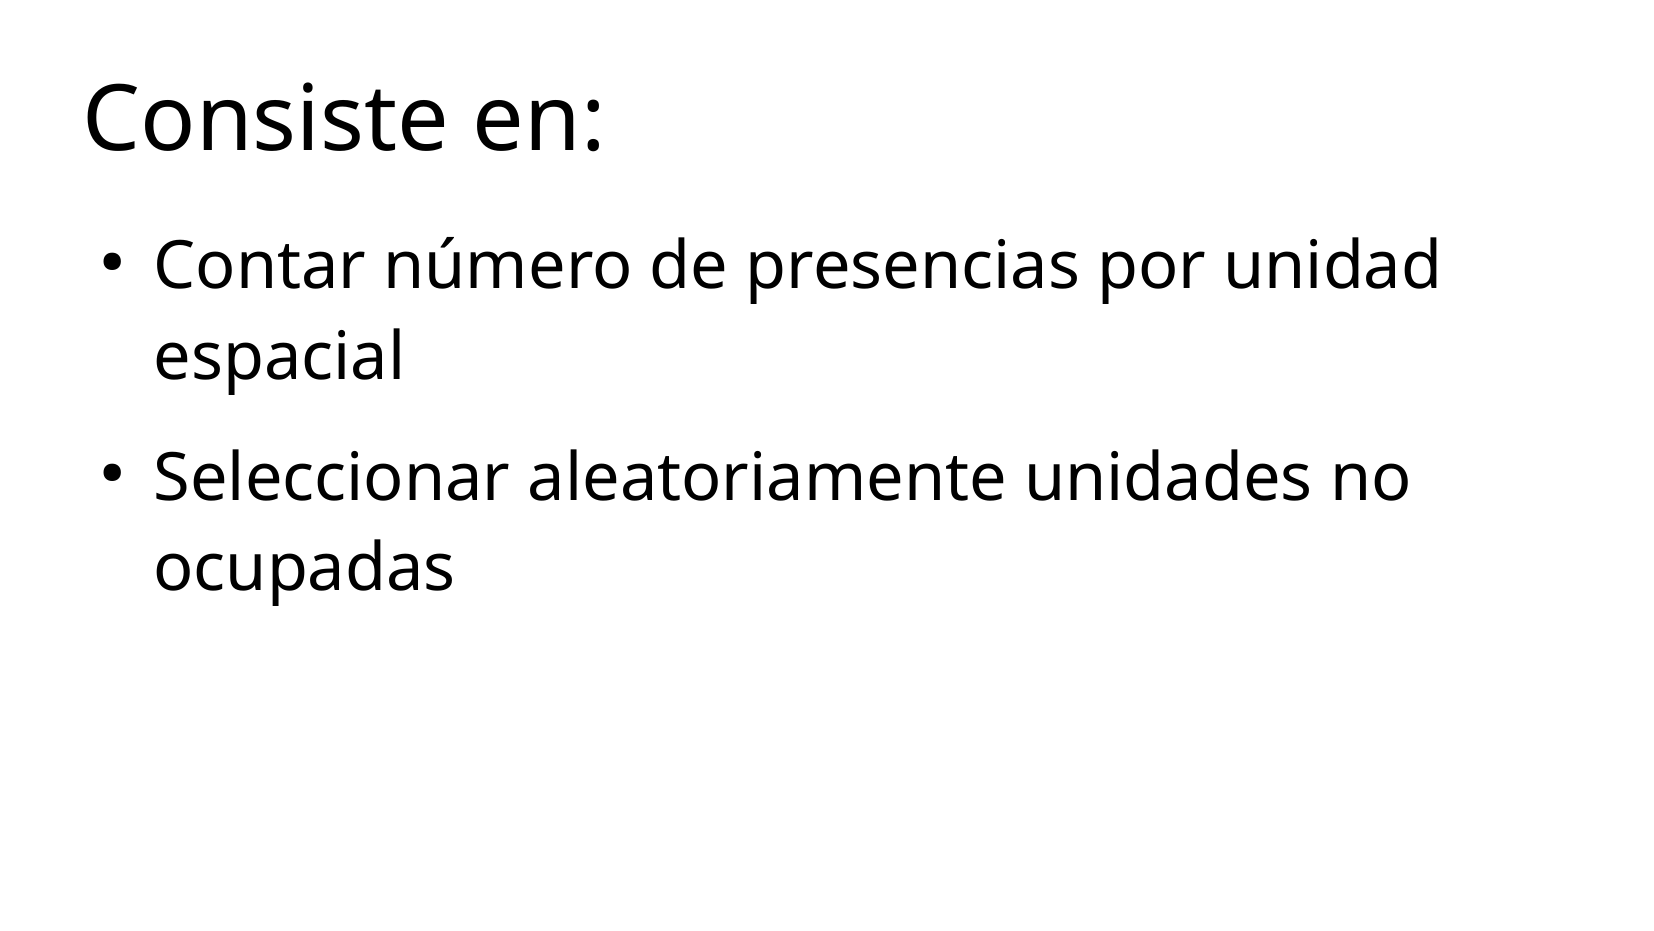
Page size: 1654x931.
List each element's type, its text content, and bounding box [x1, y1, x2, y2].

list Contar número de presencias por unidad espacial Seleccionar aleatoriamente unidades no ocupadas [82, 217, 1571, 758]
title Consiste en: [82, 37, 1571, 193]
